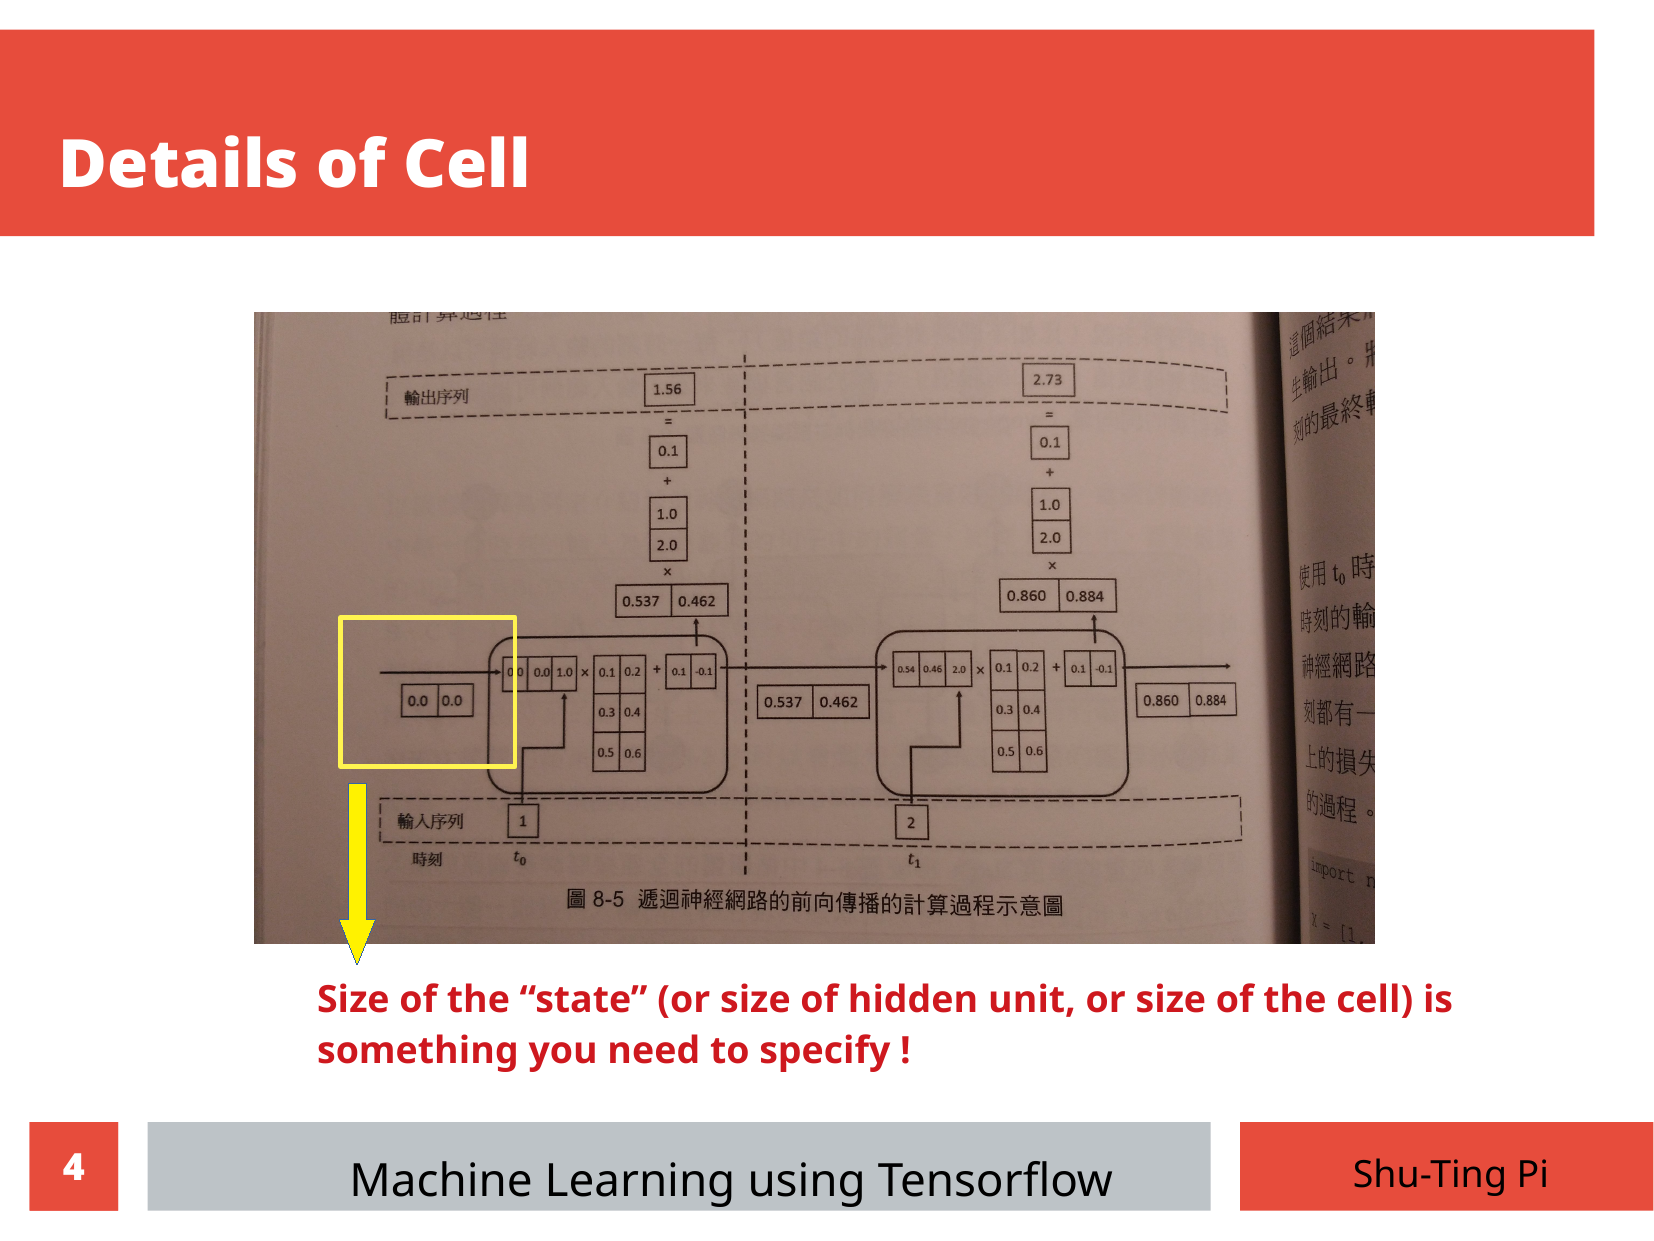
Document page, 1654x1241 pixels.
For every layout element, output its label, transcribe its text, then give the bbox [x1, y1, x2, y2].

text_box Size of the “state” (or size of hidden unit, or size of the cell) is something you need to specify ! [302, 964, 1485, 1075]
text_box [339, 783, 376, 965]
text_box Machine Learning using Tensorflow [334, 1139, 1220, 1241]
title Details of Cell [59, 59, 1595, 207]
picture [254, 312, 1375, 944]
text_box Shu-Ting Pi [1338, 1140, 1573, 1203]
